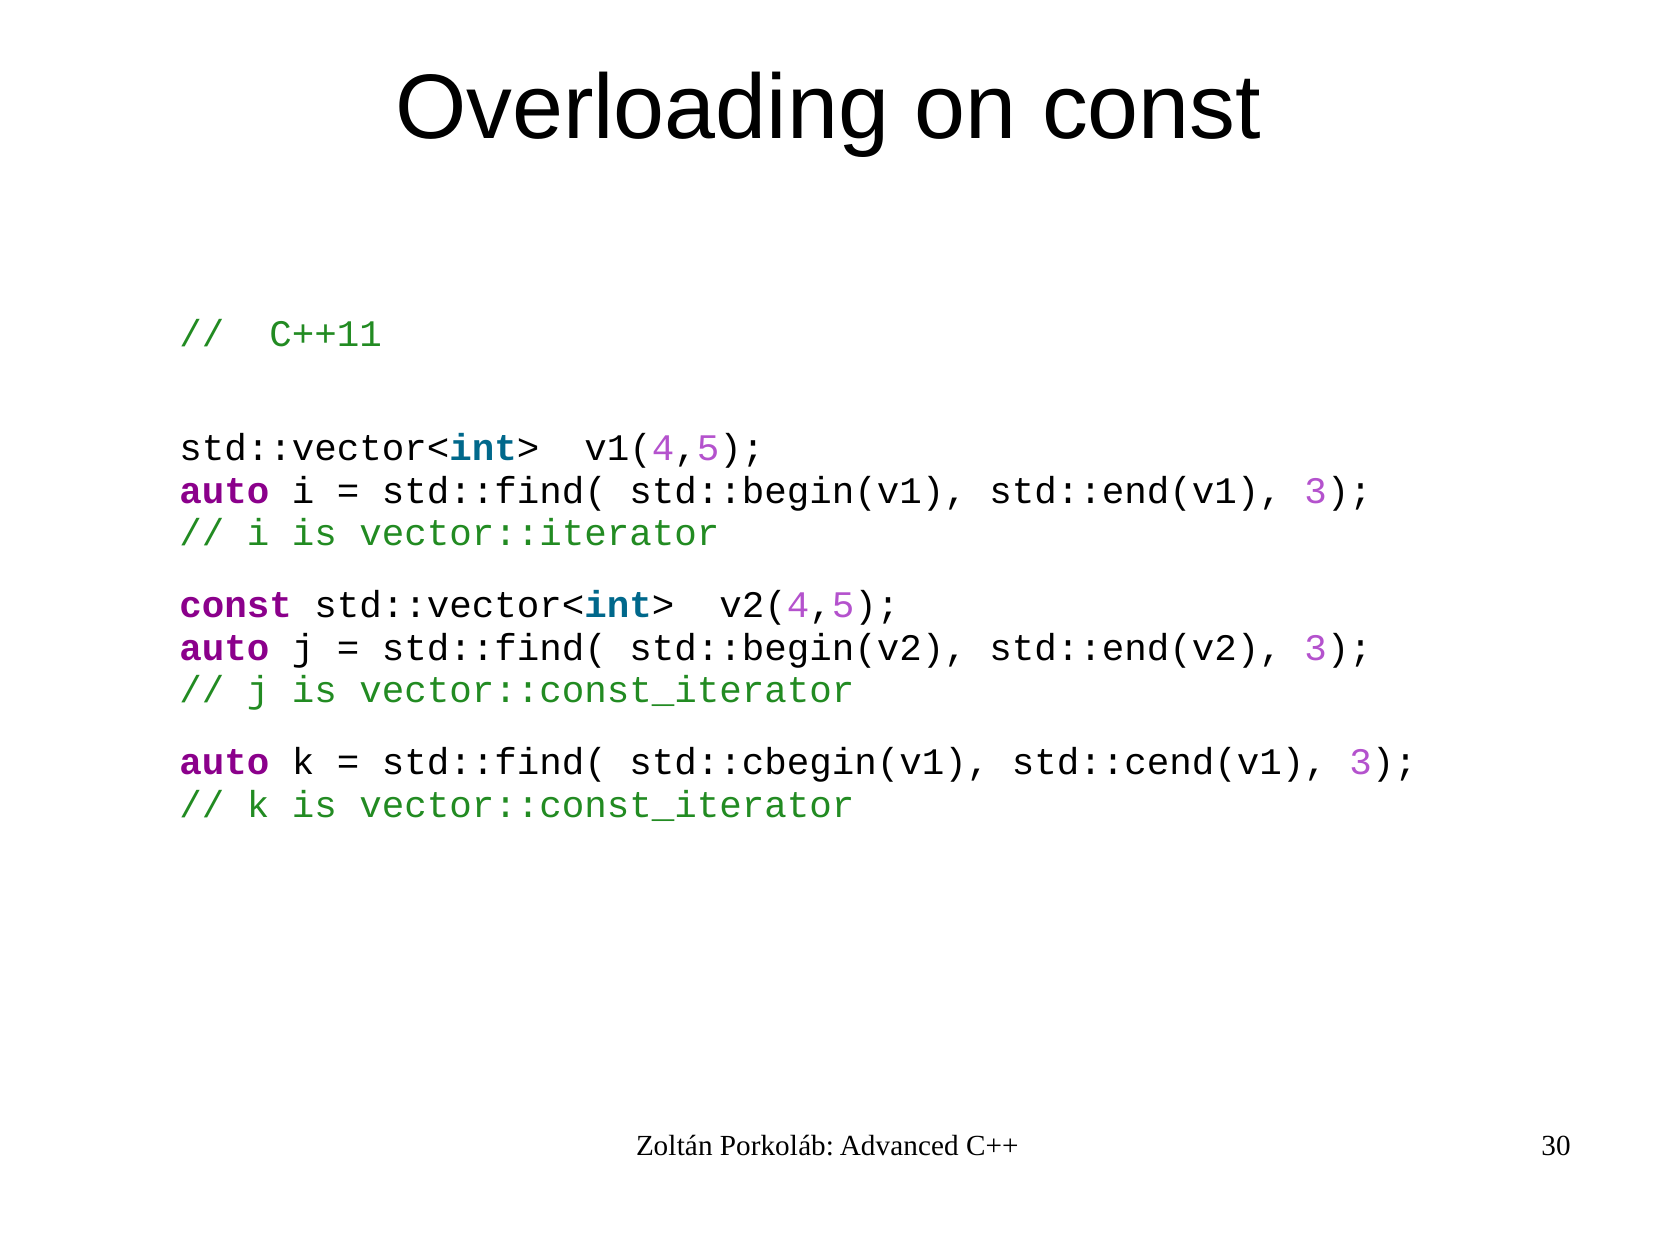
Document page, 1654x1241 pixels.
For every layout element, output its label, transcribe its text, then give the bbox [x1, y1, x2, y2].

list // C++11 std::vector<int> v1(4,5); auto i = std::find( std::begin(v1), std::end(v1), 3); // i is vector::iterator const std::vector<int> v2(4,5); auto j = std::find( std::begin(v2), std::end(v2), 3); // j is vector::const_iterator auto k = std::find( std::cbegin(v1), std::cend(v1), 3); // k is vector::const_iterator [108, 315, 1654, 991]
title Overloading on const [60, 2, 1598, 211]
